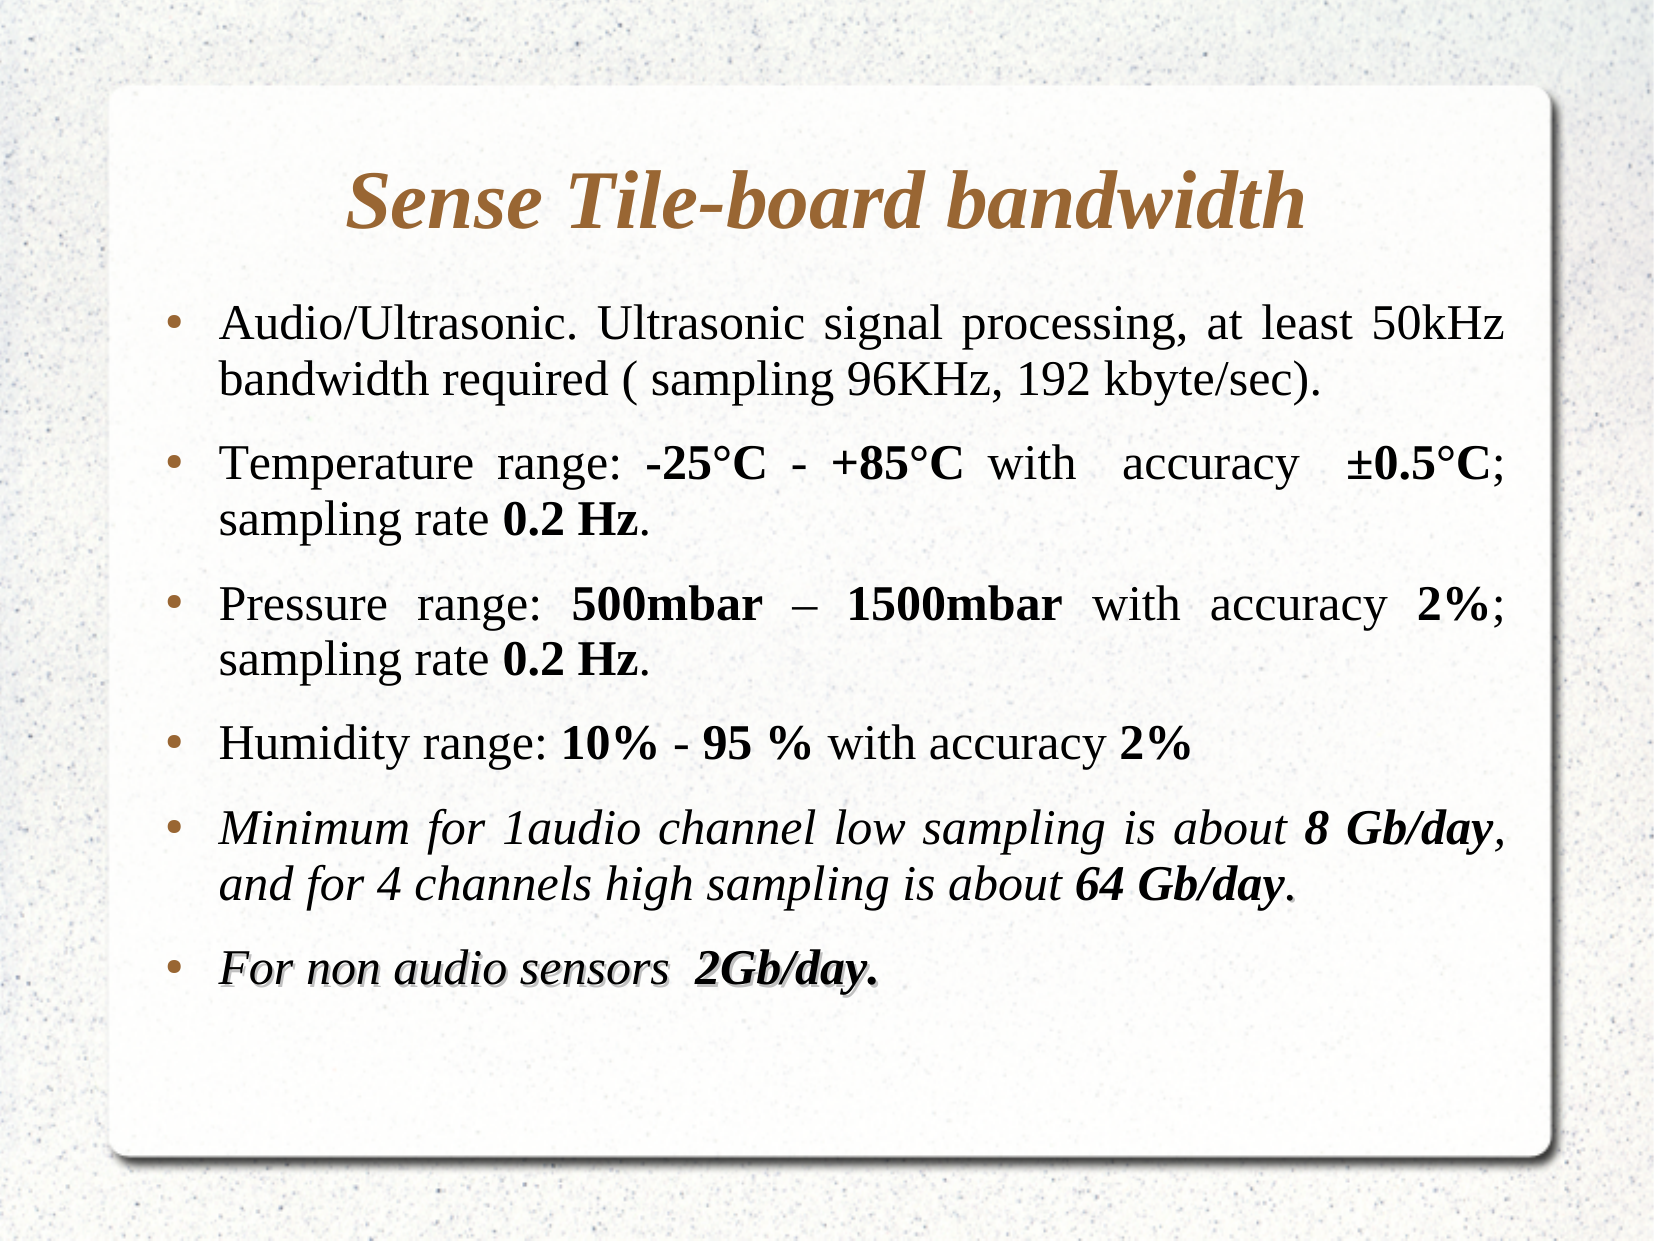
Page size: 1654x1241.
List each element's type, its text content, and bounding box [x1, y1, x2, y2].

title Sense Tile-board bandwidth [118, 96, 1536, 304]
list Audio/Ultrasonic. Ultrasonic signal processing, at least 50kHz bandwidth required ( sampling 96KHz, 192 kbyte/sec). Temperature range: -25°C - +85°C with accuracy ±0.5°C; sampling rate 0.2 Hz. Pressure range: 500mbar – 1500mbar with accuracy 2%; sampling rate 0.2 Hz. Humidity range: 10% - 95 % with accuracy 2% Minimum for 1audio channel low sampling is about 8 Gb/day, and for 4 channels high sampling is about 64 Gb/day. For non audio sensors 2Gb/day. [147, 295, 1506, 1241]
picture [0, 0, 1654, 1241]
